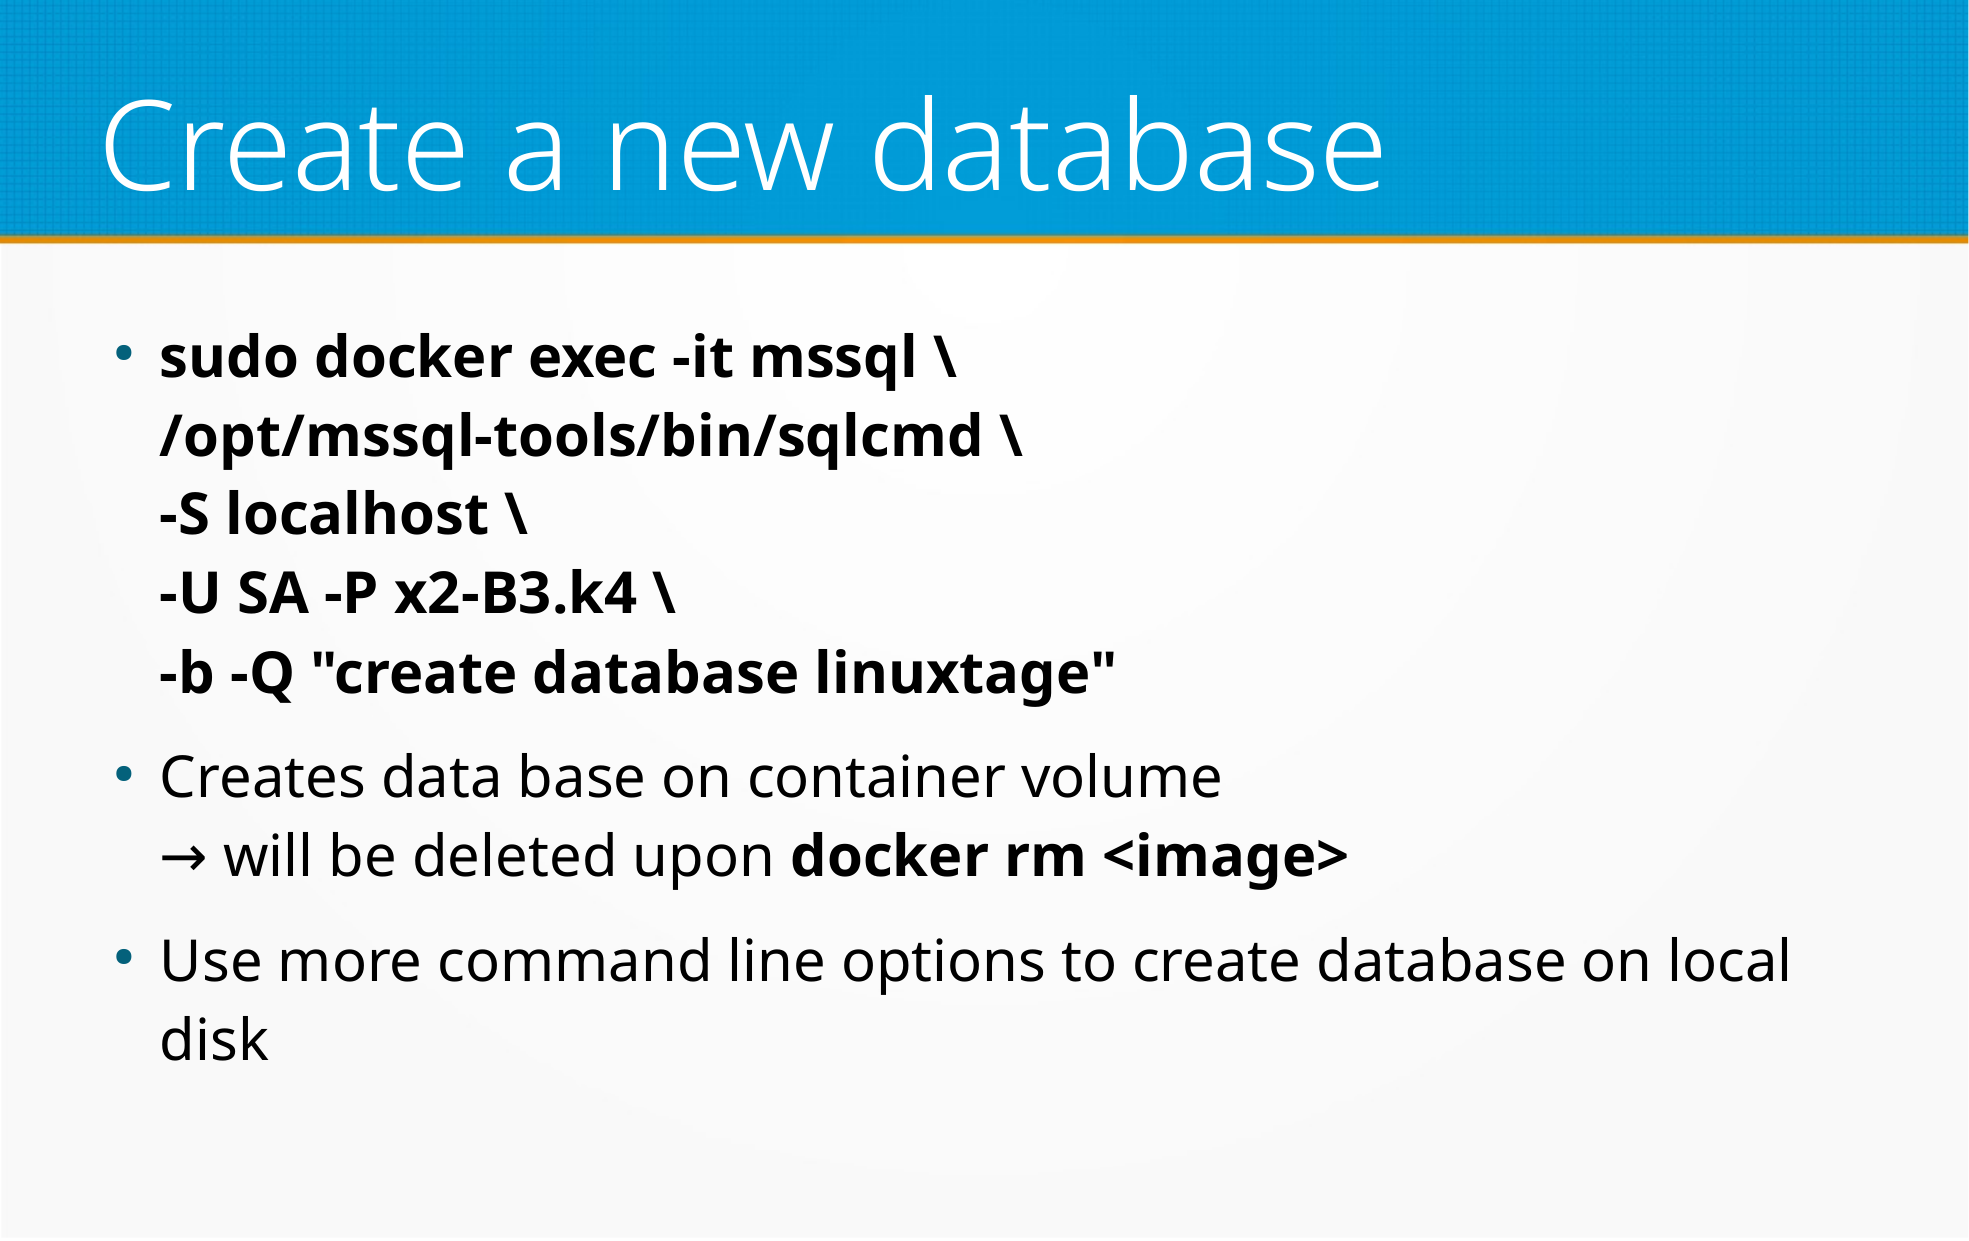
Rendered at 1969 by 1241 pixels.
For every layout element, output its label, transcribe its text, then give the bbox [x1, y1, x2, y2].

title Create a new database [98, 19, 1870, 227]
list sudo docker exec -it mssql \ /opt/mssql-tools/bin/sqlcmd \ -S localhost \ -U SA -P x2-B3.k4 \ -b -Q "create database linuxtage" Creates data base on container volume → will be deleted upon docker rm <image> Use more command line options to create database on local disk [98, 315, 1861, 1081]
picture [0, 233, 1969, 1241]
